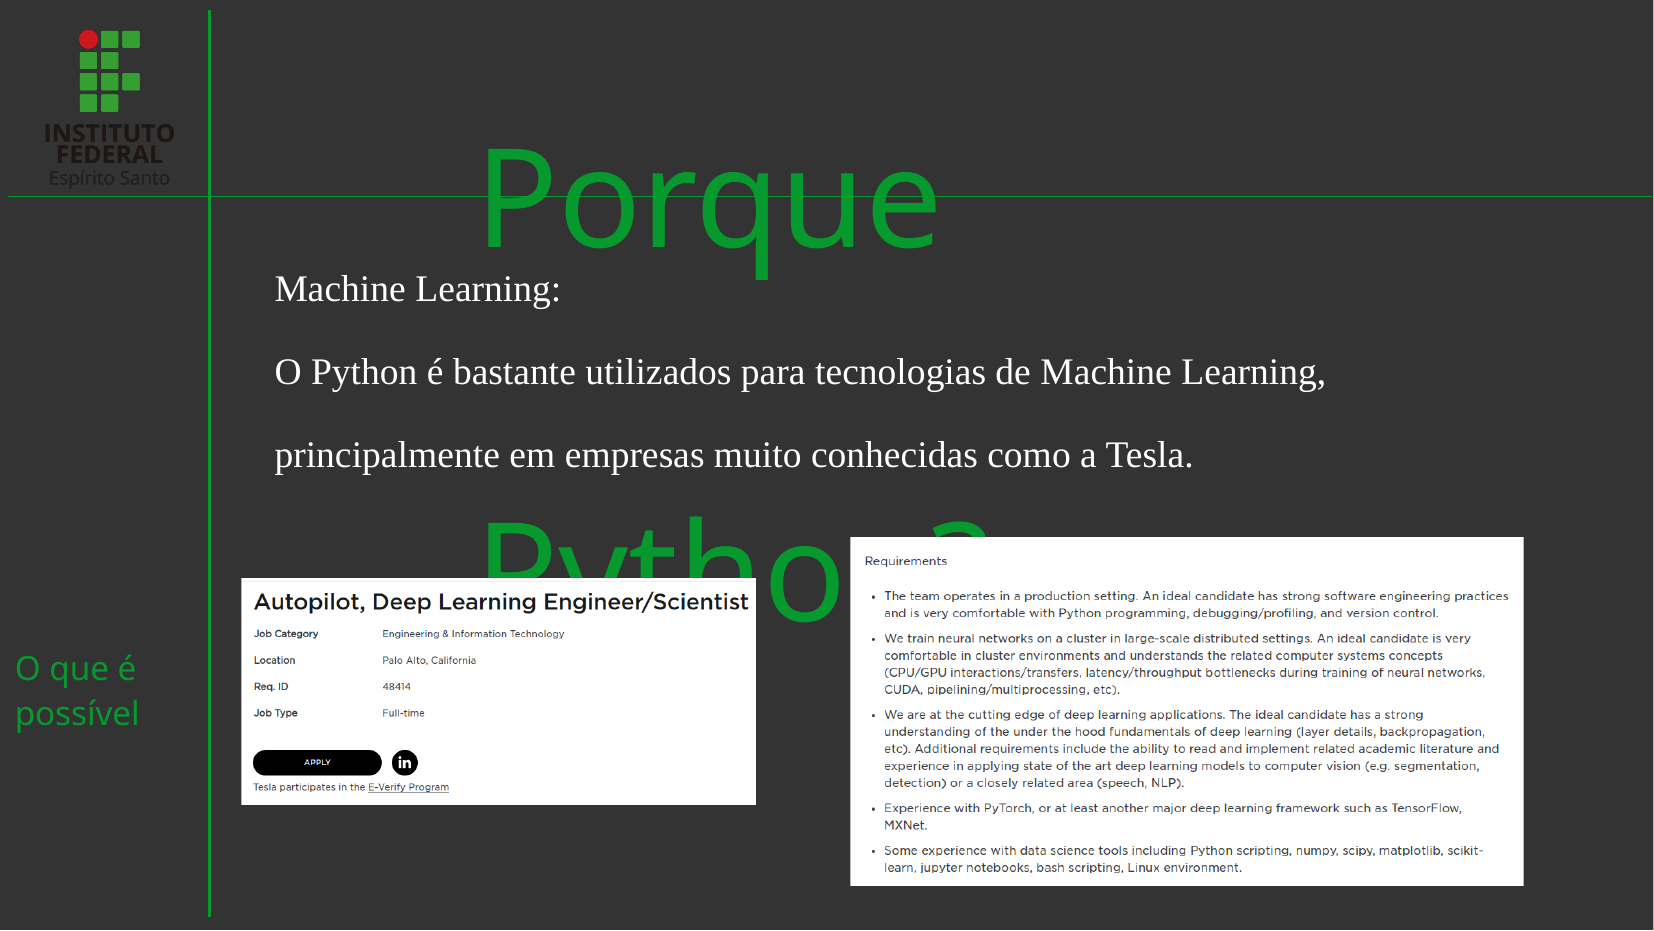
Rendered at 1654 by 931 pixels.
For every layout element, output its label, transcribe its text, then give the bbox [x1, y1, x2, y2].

text_box Machine Learning: O Python é bastante utilizados para tecnologias de Machine Learning, principalmente em empresas muito conhecidas como a Tesla. [259, 218, 1353, 483]
picture [241, 578, 756, 805]
text_box Porque Python? [460, 0, 1276, 196]
picture [0, 0, 249, 249]
text_box O que é possível [0, 637, 229, 720]
picture [850, 537, 1524, 886]
